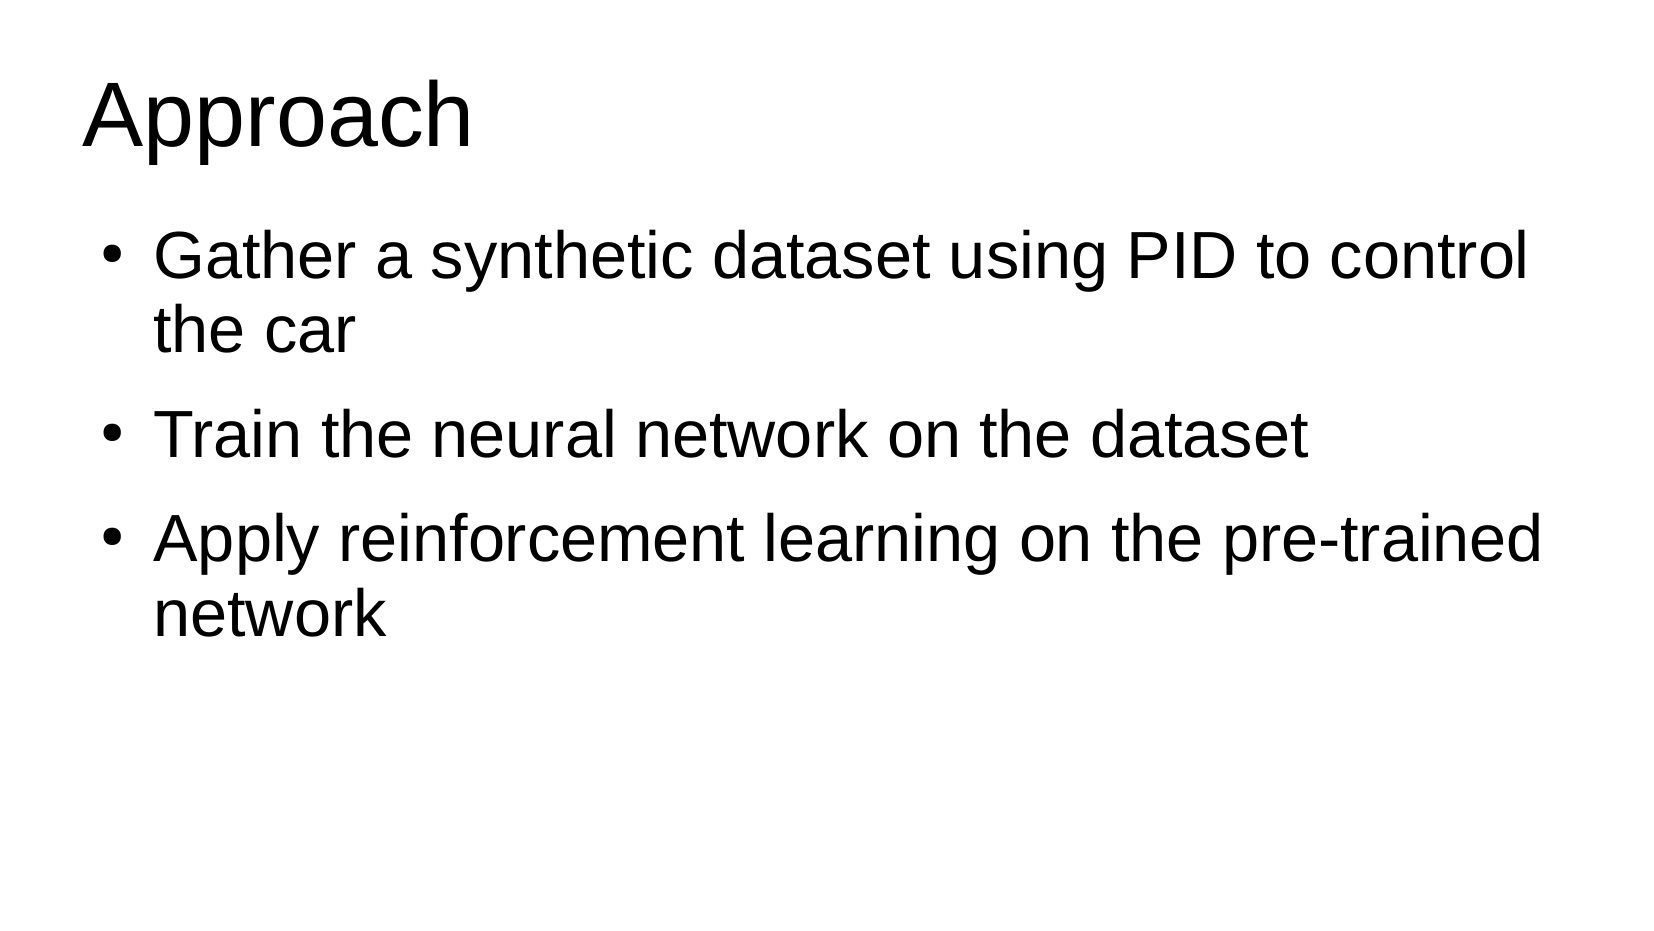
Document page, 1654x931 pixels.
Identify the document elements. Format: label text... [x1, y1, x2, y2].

title Approach [82, 37, 1571, 193]
list Gather a synthetic dataset using PID to control the car Train the neural network on the dataset Apply reinforcement learning on the pre-trained network [82, 217, 1571, 758]
